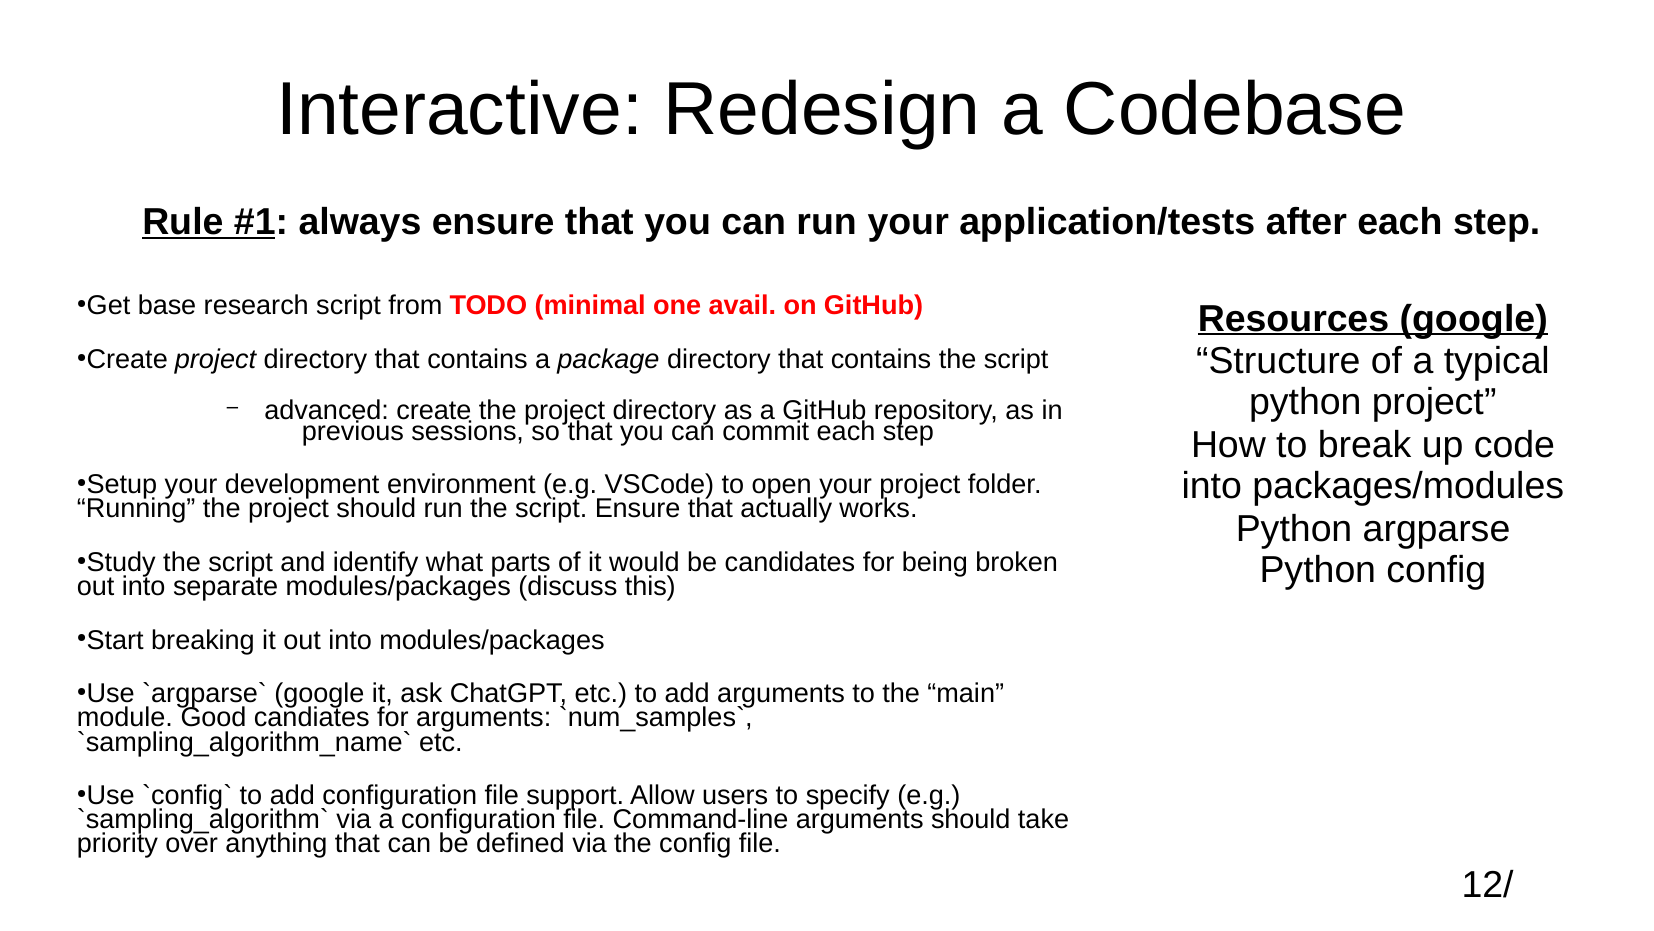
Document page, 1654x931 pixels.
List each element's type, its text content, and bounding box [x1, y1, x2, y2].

title Interactive: Redesign a Codebase [59, 32, 1625, 178]
text_box / [1446, 856, 1625, 931]
text_box Rule #1: always ensure that you can run your application/tests after each step. [88, 193, 1595, 266]
text_box Resources (google) “Structure of a typical python project” How to break up code into packages/modules Python argparse Python config [1151, 289, 1595, 599]
list Get base research script from TODO (minimal one avail. on GitHub) Create project directory that contains a package directory that contains the script advanced: create the project directory as a GitHub repository, as in previous sessions, so that you can commit each step Setup your development environment (e.g. VSCode) to open your project folder. “Running” the project should run the script. Ensure that actually works. Study the script and identify what parts of it would be candidates for being broken out into separate modules/packages (discuss this) Start breaking it out into modules/packages Use `argparse` (google it, ask ChatGPT, etc.) to add arguments to the “main” module. Good candiates for arguments: `num_samples`, `sampling_algorithm_name` etc. Use `config` to add configuration file support. Allow users to specify (e.g.) `sampling_algorithm` via a configuration file. Command-line arguments should take priority over anything that can be defined via the config file. [76, 295, 1093, 886]
